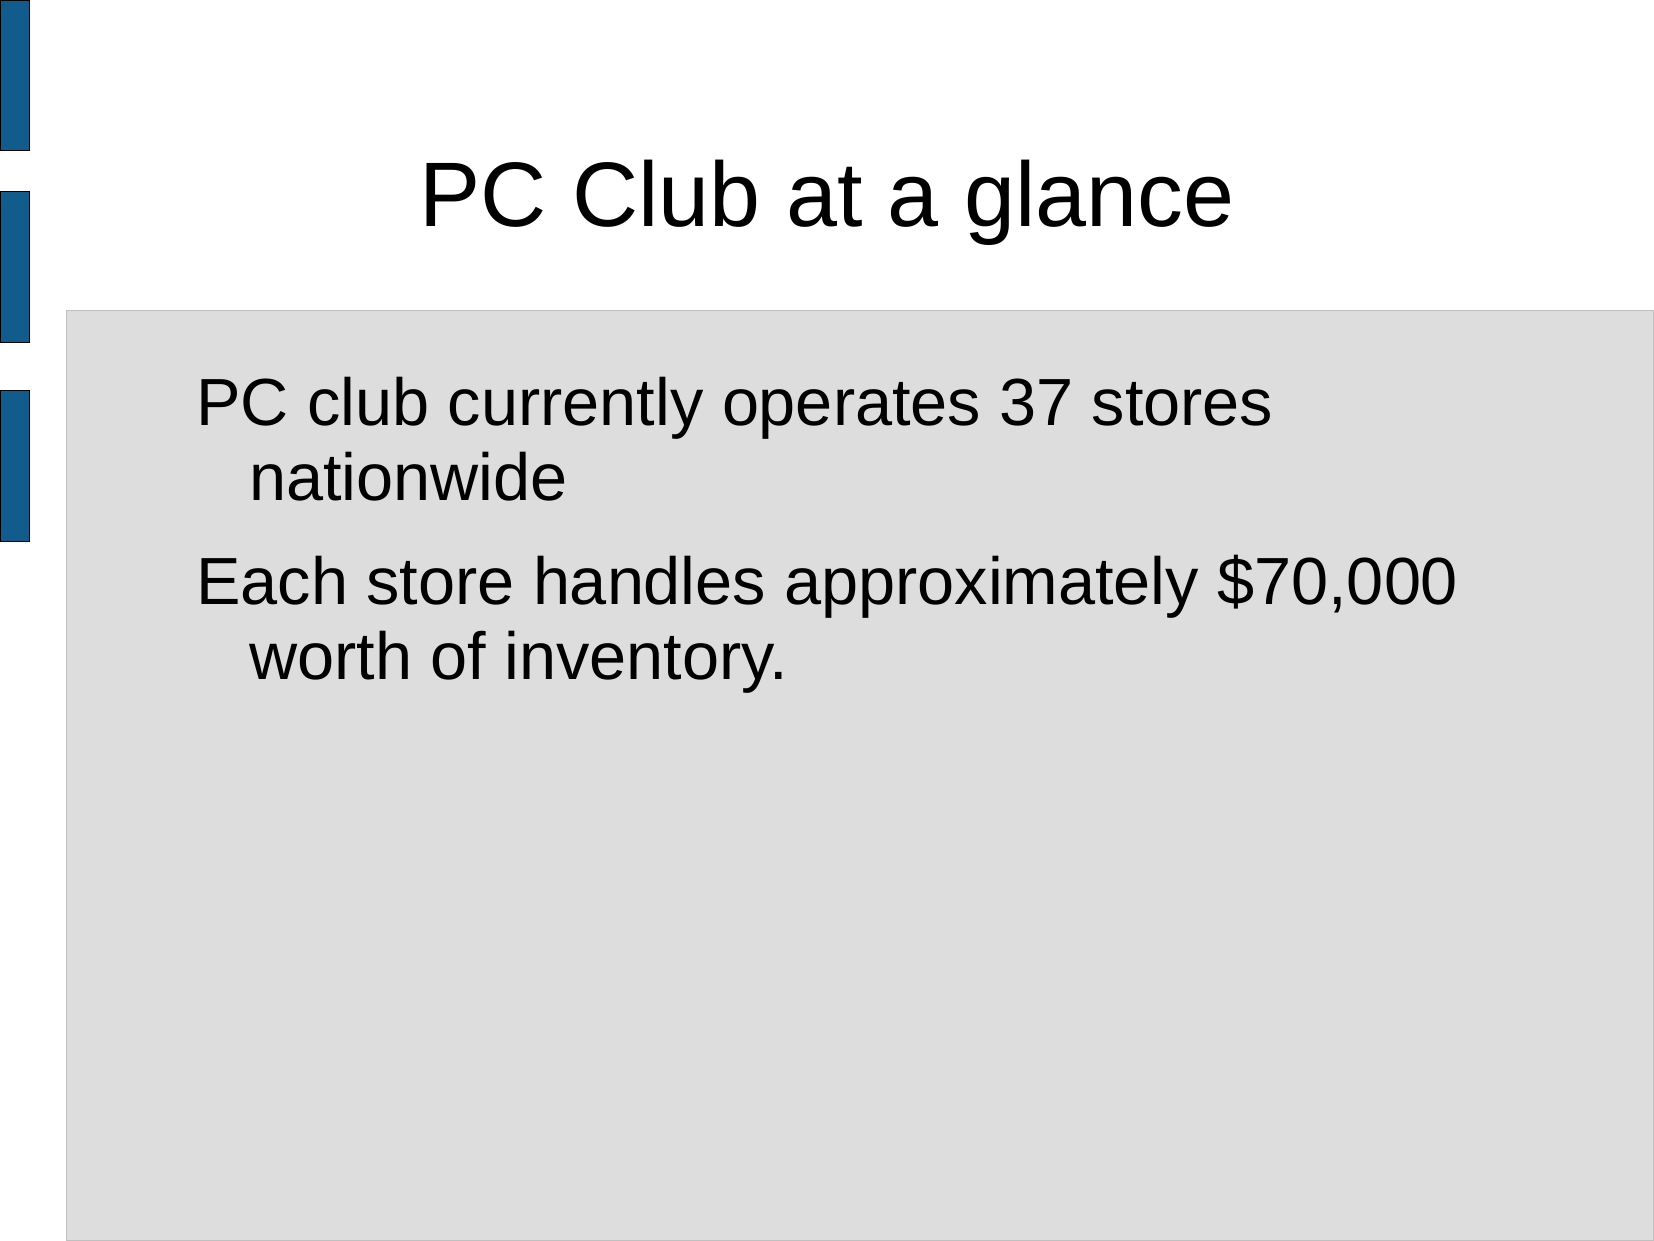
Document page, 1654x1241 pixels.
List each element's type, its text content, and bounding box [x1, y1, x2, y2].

list PC club currently operates 37 stores nationwide Each store handles approximately $70,000 worth of inventory. [178, 364, 1570, 1147]
title PC Club at a glance [121, 91, 1534, 299]
